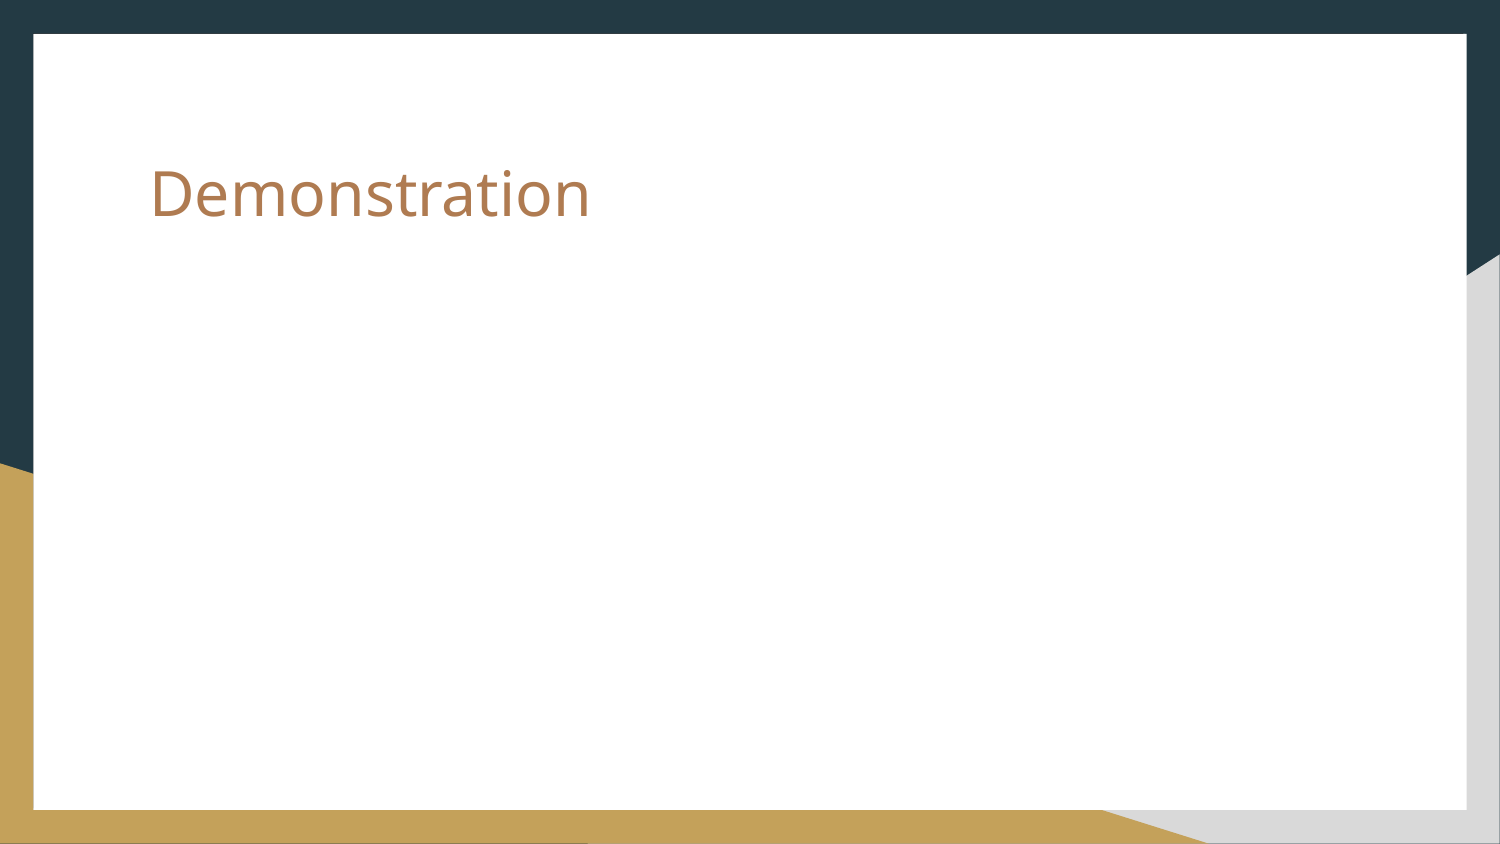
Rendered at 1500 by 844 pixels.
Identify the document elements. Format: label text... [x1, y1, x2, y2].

title Demonstration [134, 138, 1366, 296]
